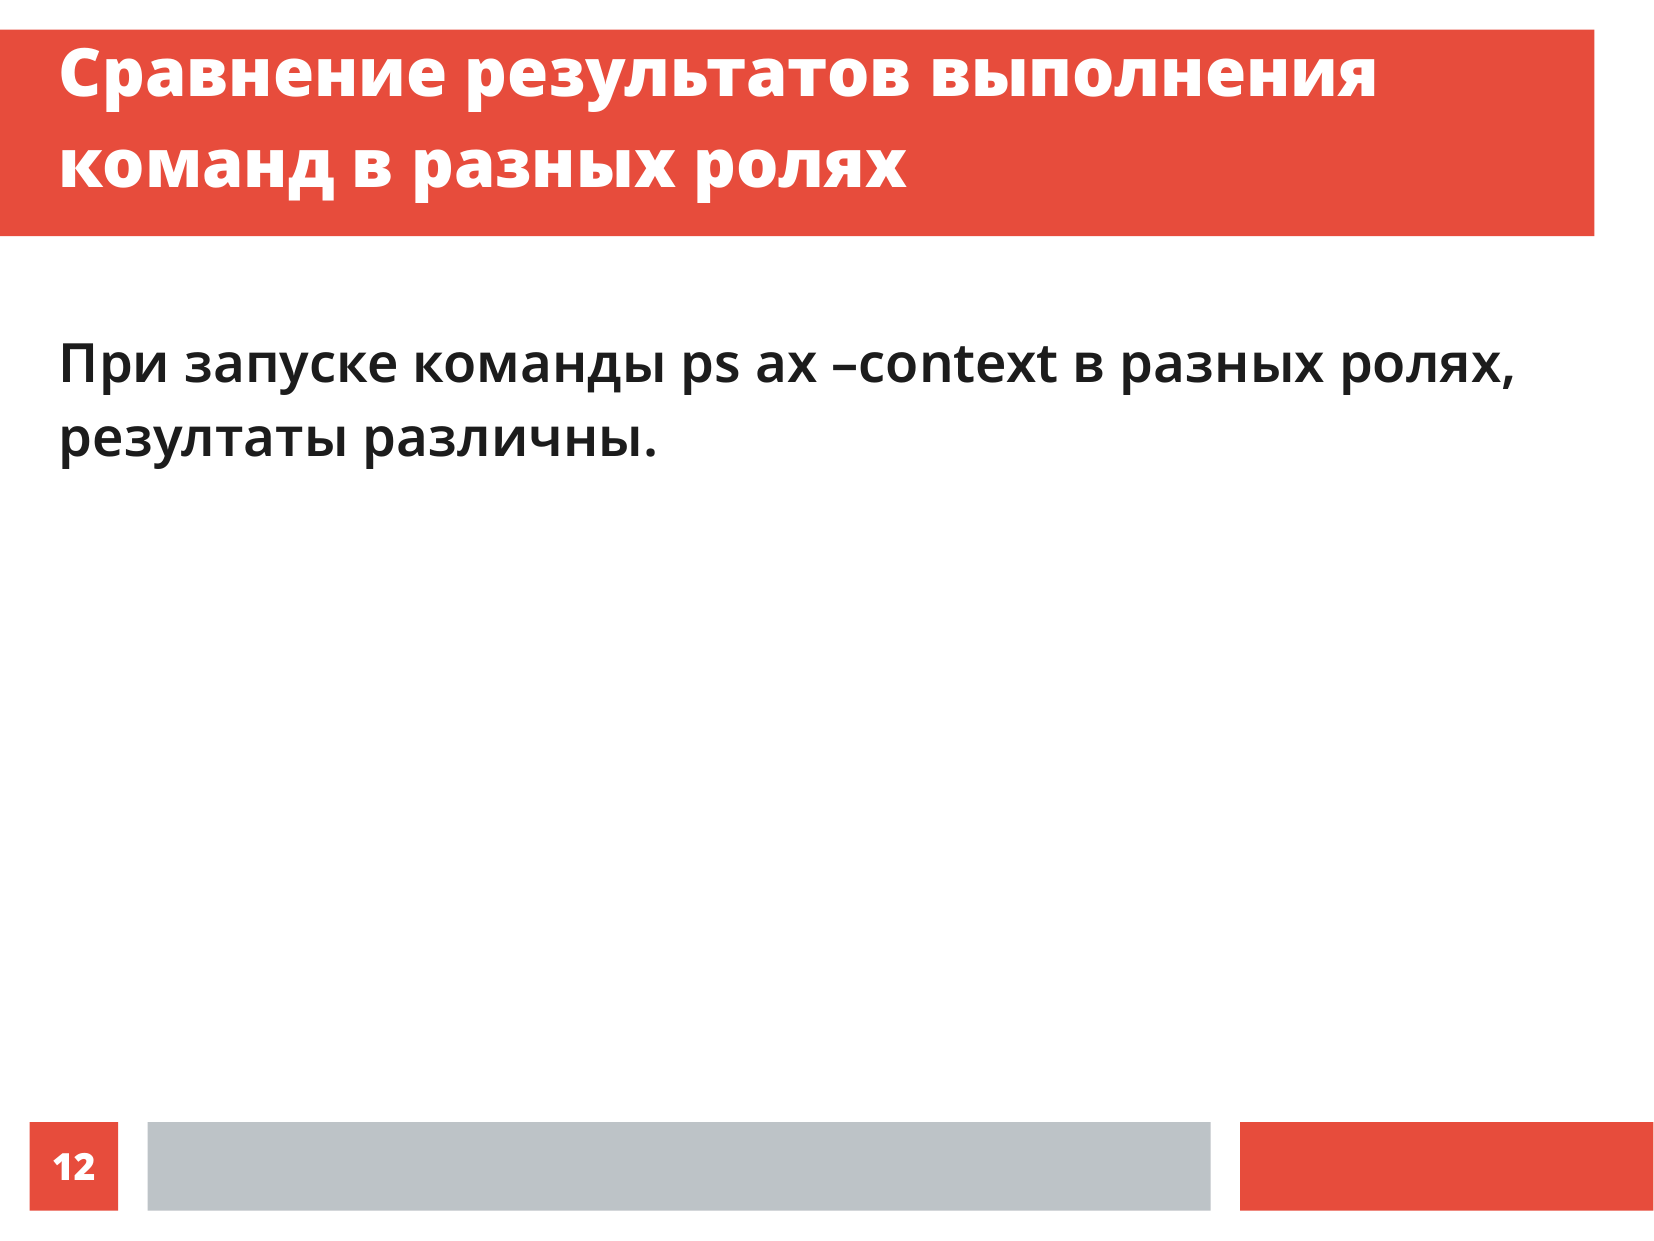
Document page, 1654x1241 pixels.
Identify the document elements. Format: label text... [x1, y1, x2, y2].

list При запуске команды ps ax –context в разных ролях, резултаты различны. [59, 324, 1565, 1093]
title Сравнение результатов выполнения команд в разных ролях [59, 59, 1595, 207]
